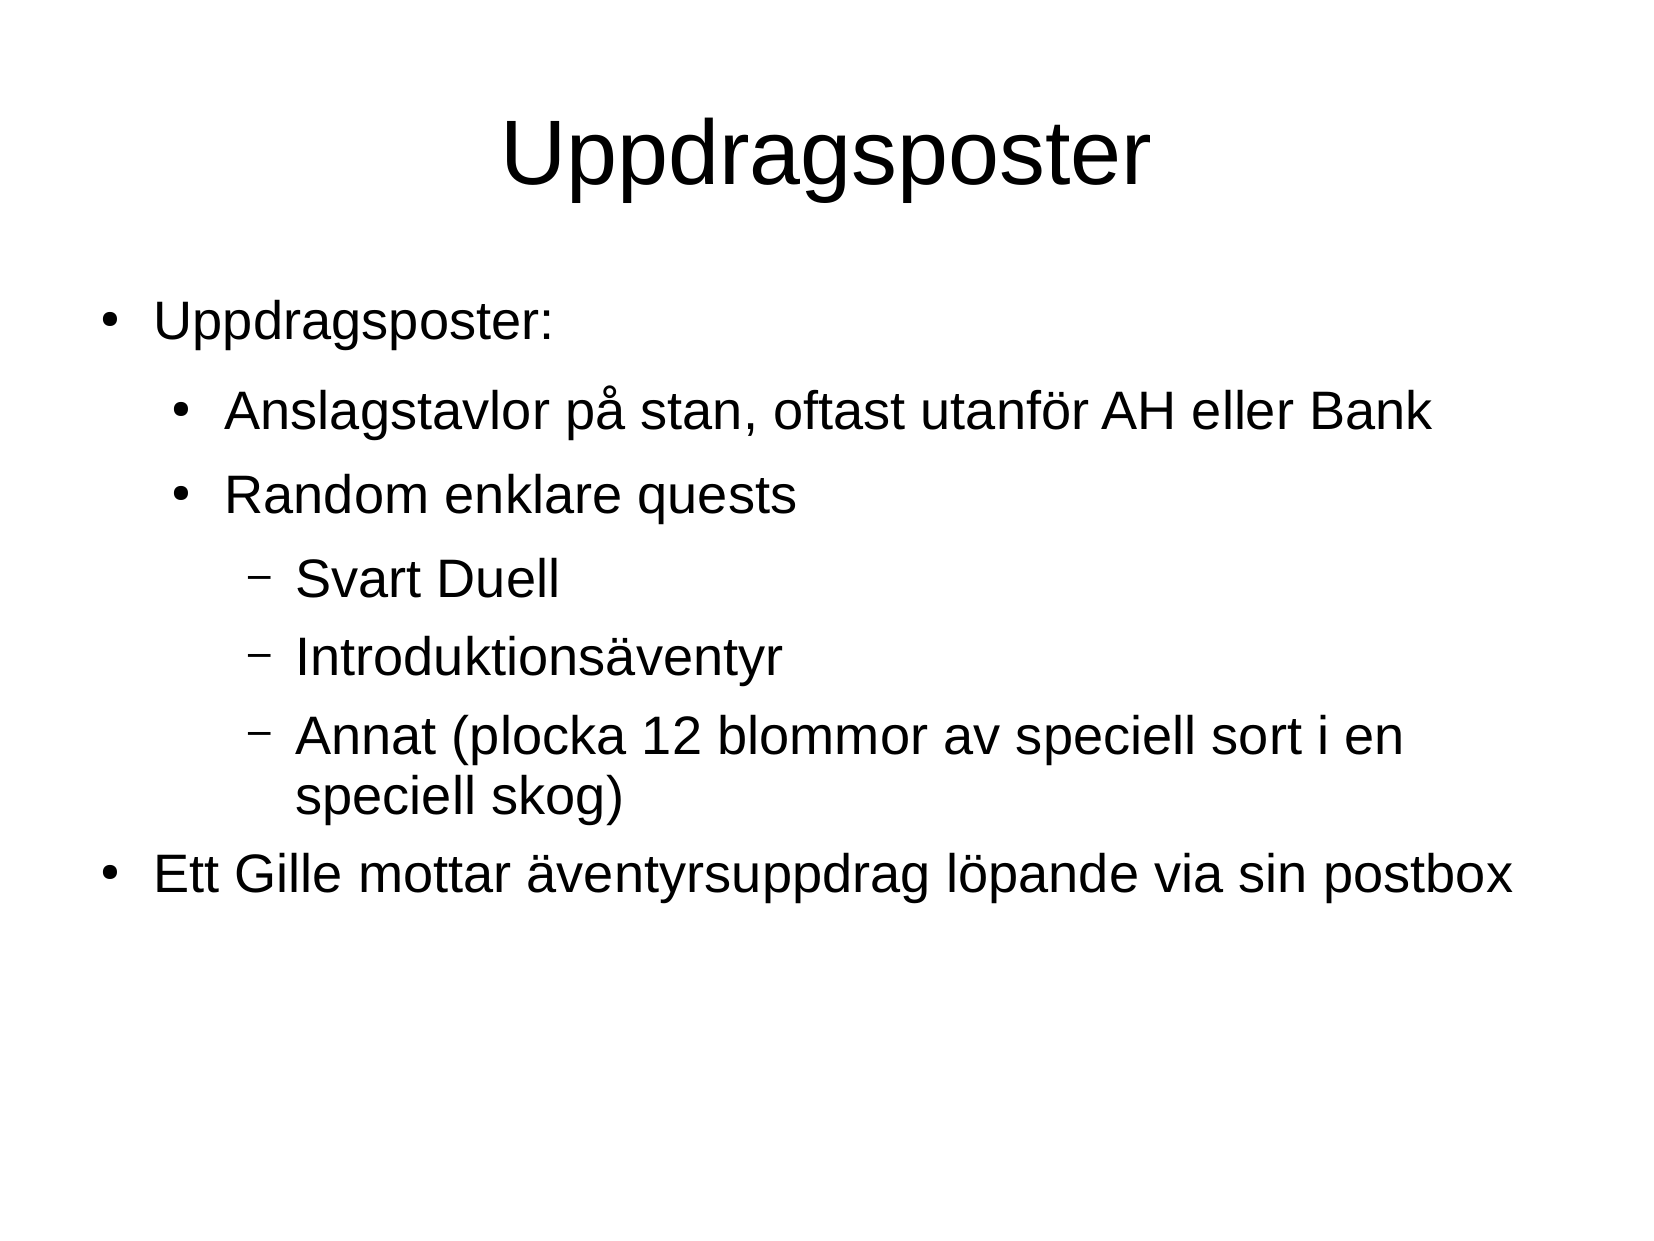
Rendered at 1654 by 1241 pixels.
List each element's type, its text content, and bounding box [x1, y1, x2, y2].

title Uppdragsposter [82, 49, 1571, 257]
list Uppdragsposter: Anslagstavlor på stan, oftast utanför AH eller Bank Random enklare quests Svart Duell Introduktionsäventyr Annat (plocka 12 blommor av speciell sort i en speciell skog) Ett Gille mottar äventyrsuppdrag löpande via sin postbox [82, 290, 1571, 1109]
